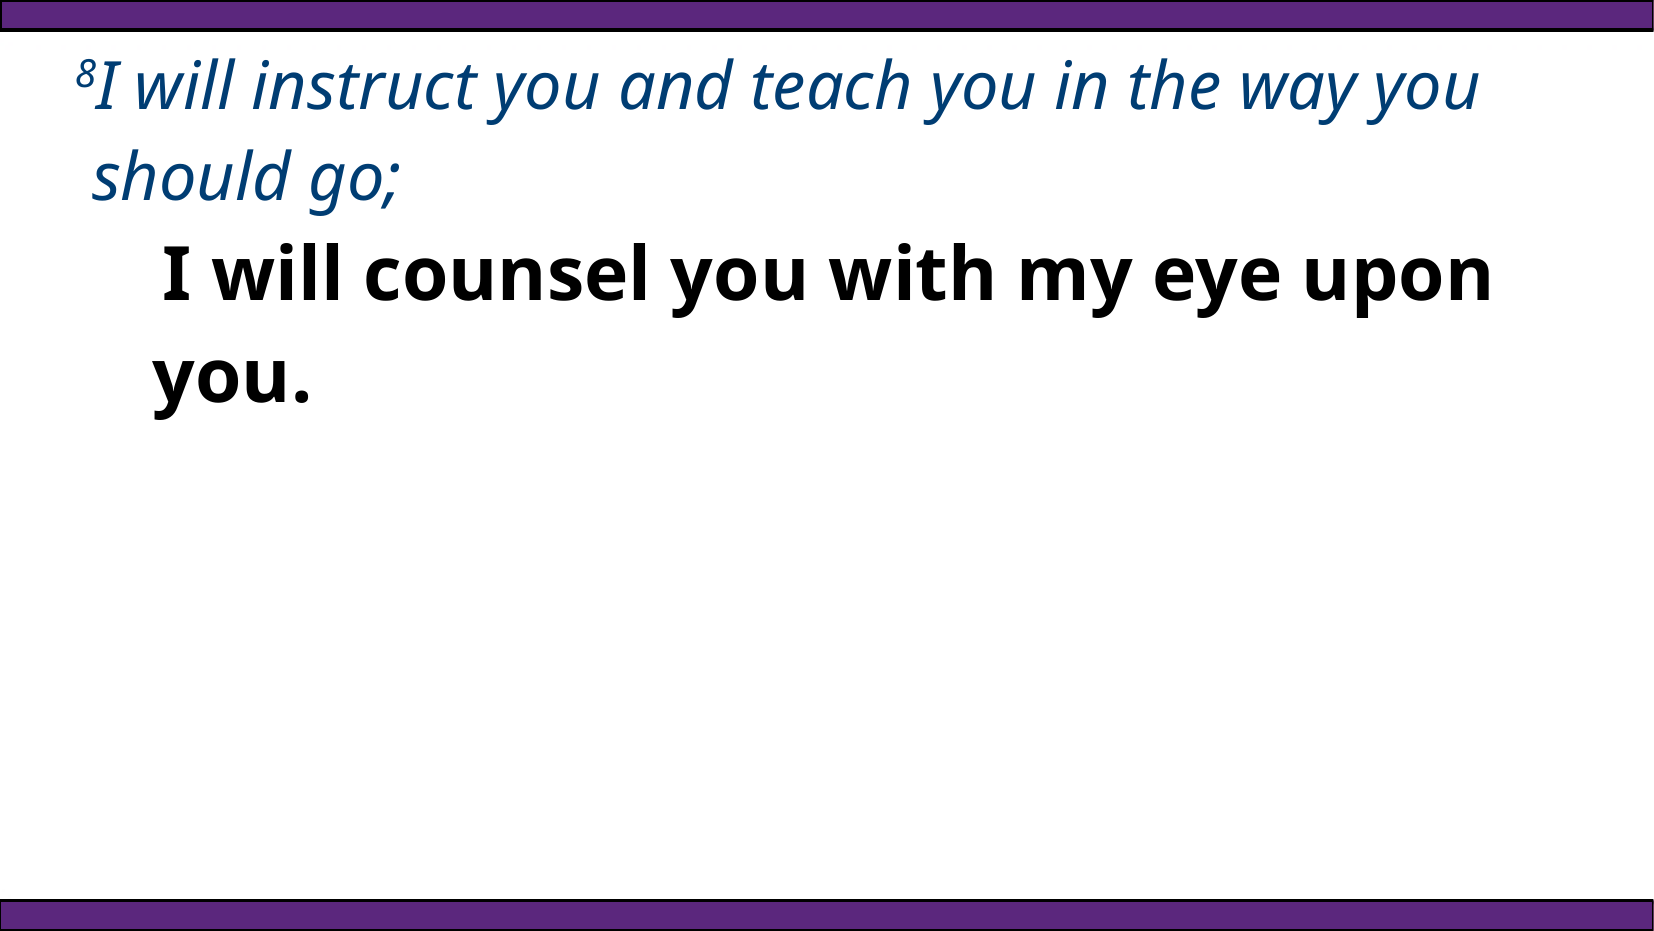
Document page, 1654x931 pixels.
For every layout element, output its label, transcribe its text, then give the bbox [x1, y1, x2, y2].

text_box [0, 900, 1654, 931]
text_box 8I will instruct you and teach you in the way you should go; I will counsel you with my eye upon you. [60, 30, 1591, 423]
picture [0, 31, 1654, 900]
text_box [0, 0, 1654, 31]
